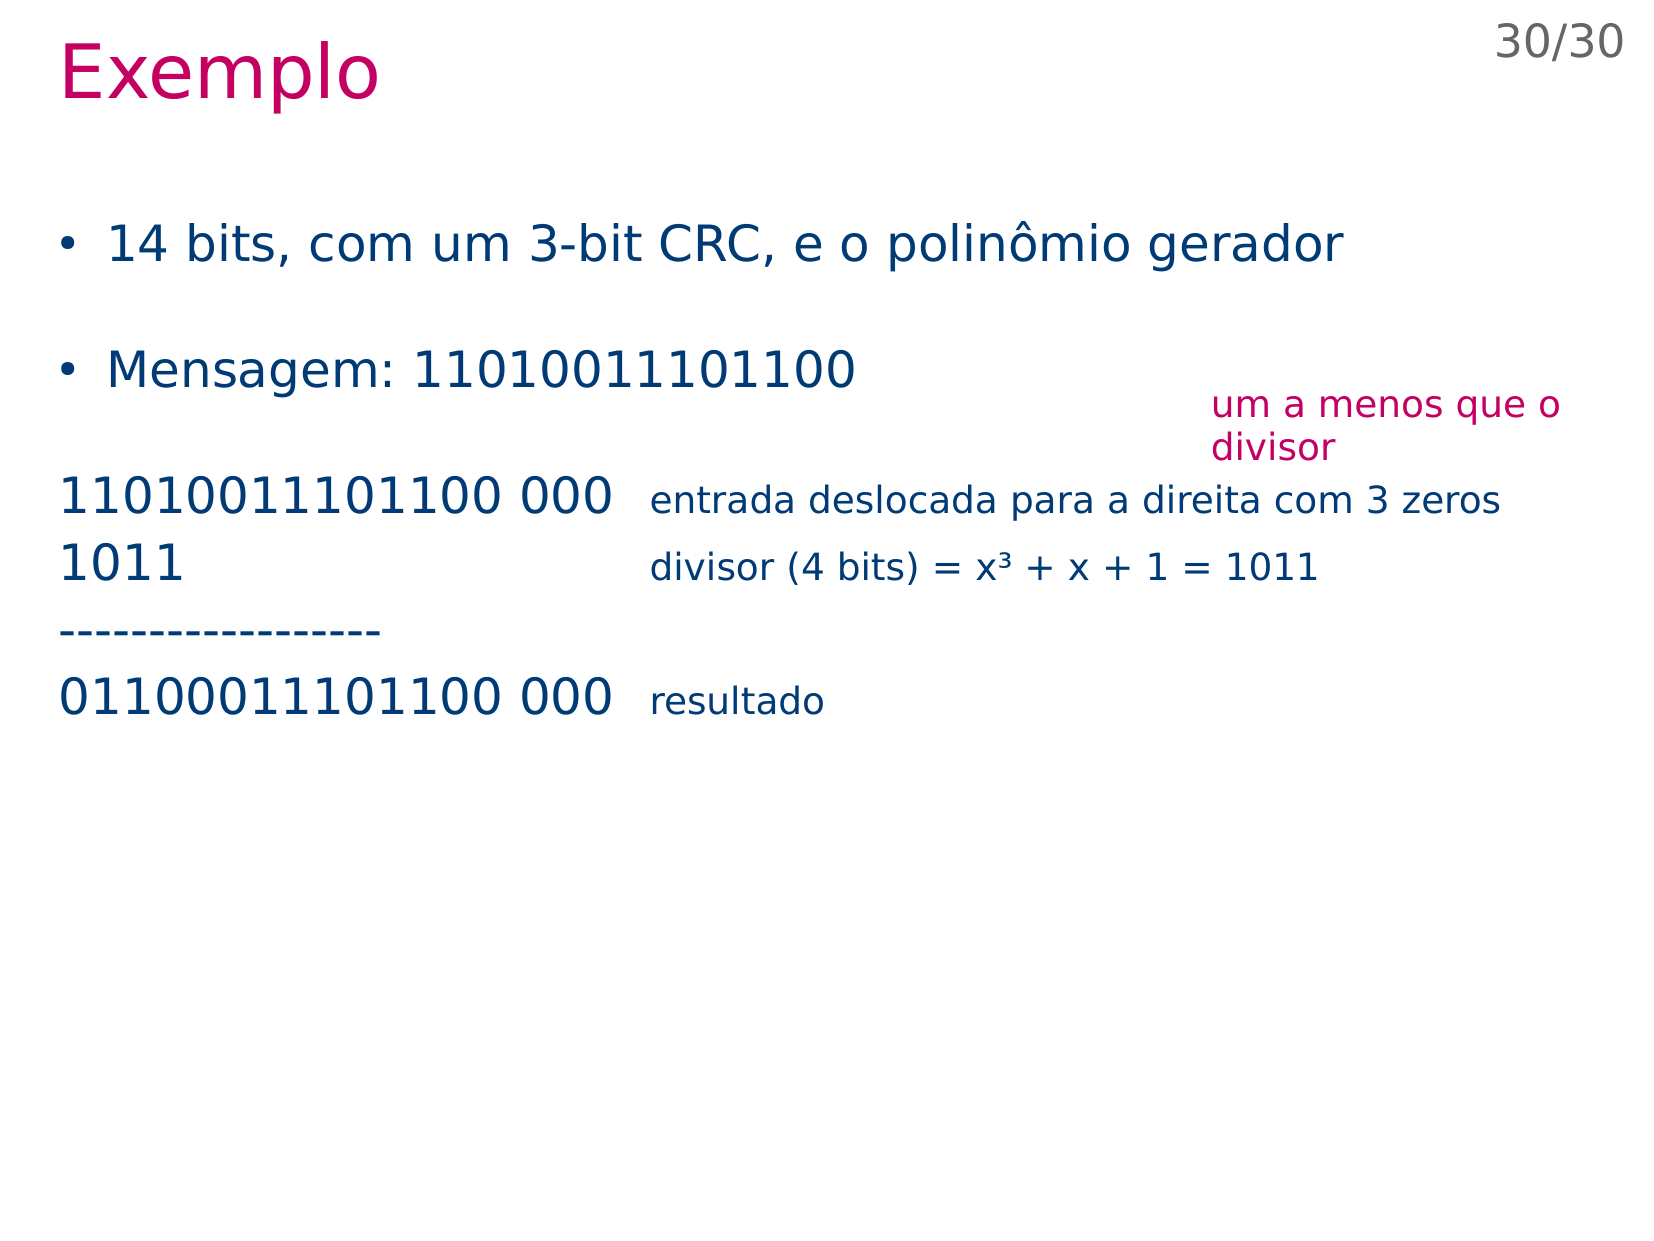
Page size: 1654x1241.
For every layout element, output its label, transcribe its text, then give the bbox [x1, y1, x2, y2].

title Exemplo [59, 29, 1625, 206]
list 14 bits, com um 3-bit CRC, e o polinômio gerador Mensagem: 11010011101100 11010011101100 000 entrada deslocada para a direita com 3 zeros 1011 divisor (4 bits) = x³ + x + 1 = 1011 ------------------ 01100011101100 000 resultado [59, 206, 1625, 727]
text_box um a menos que o divisor [1195, 375, 1606, 477]
